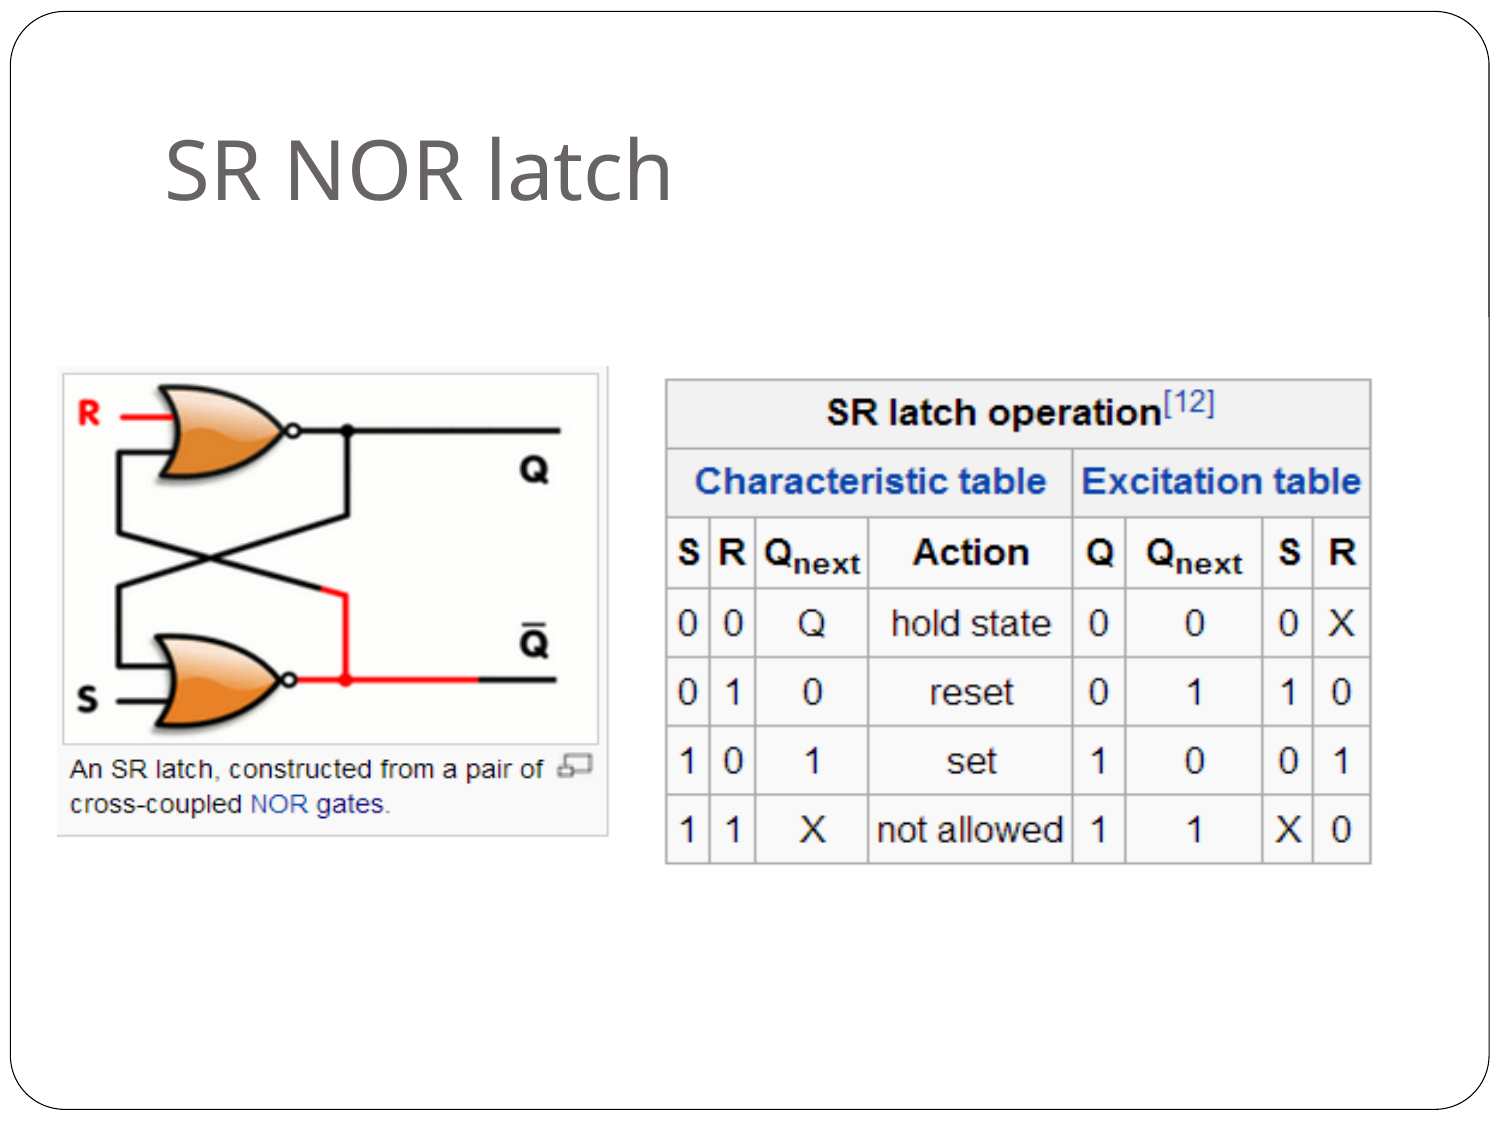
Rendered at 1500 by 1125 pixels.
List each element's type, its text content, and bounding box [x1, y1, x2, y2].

picture [57, 366, 615, 839]
title SR NOR latch [150, 9, 1426, 233]
picture [661, 377, 1382, 875]
